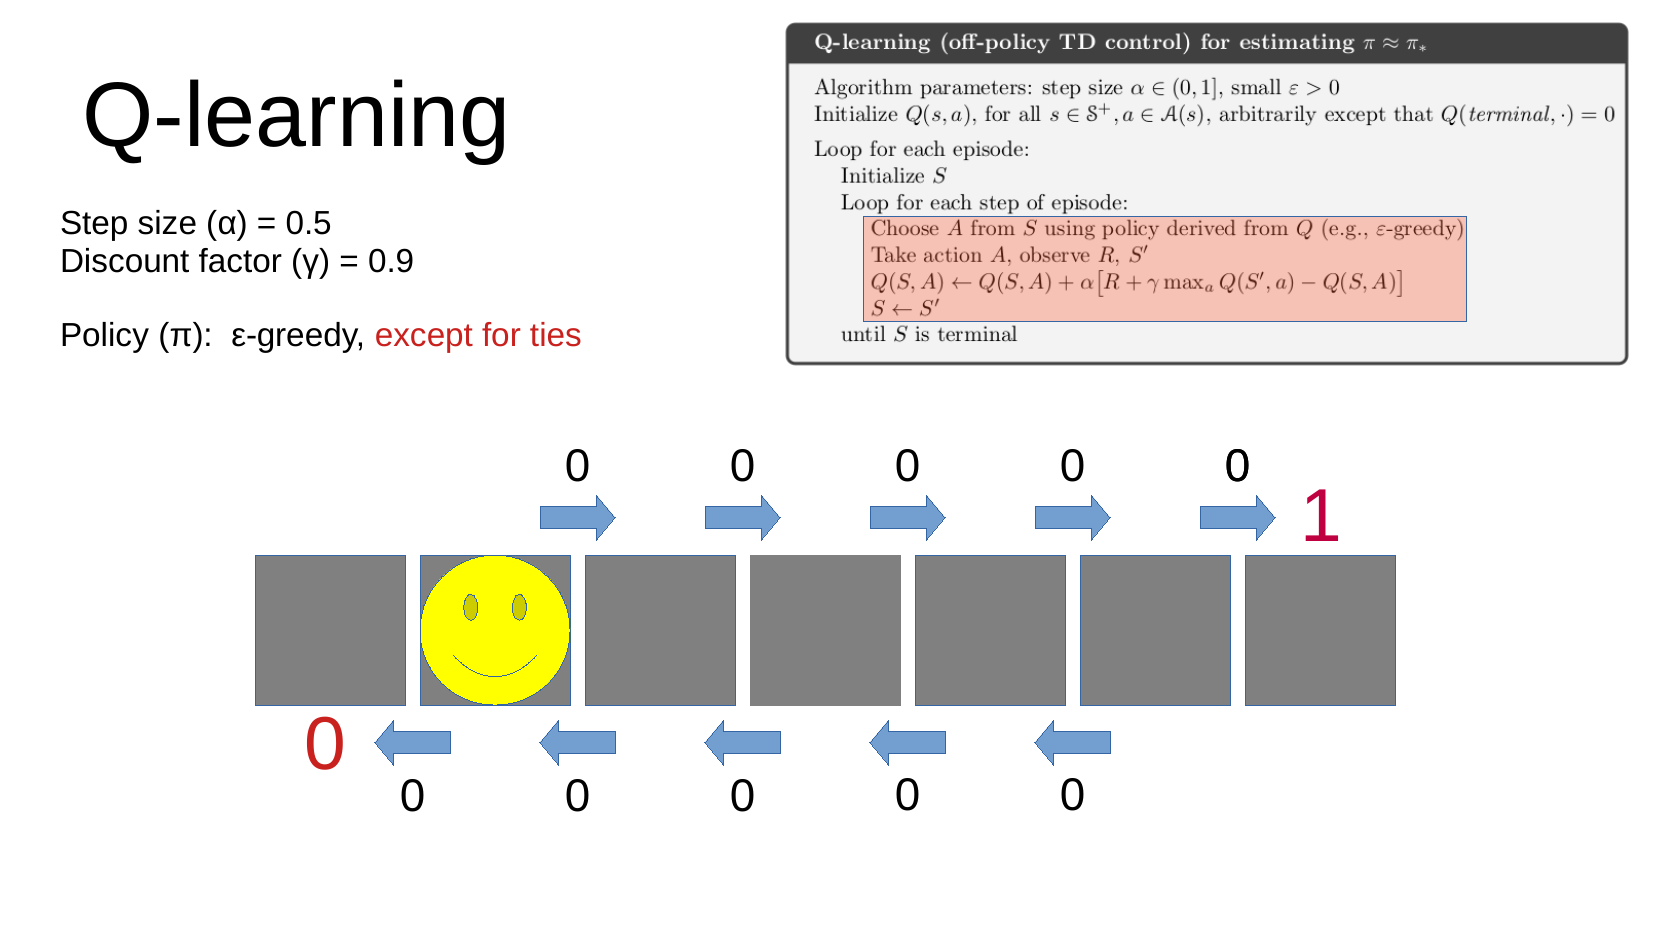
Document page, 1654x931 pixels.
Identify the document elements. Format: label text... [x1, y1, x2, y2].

title 0 [1020, 420, 1126, 511]
text_box [750, 555, 901, 706]
title 0 [273, 698, 379, 789]
text_box [379, 720, 451, 750]
title 0 [525, 420, 631, 511]
text_box [705, 511, 781, 541]
title Q-learning [82, 37, 773, 193]
title 1 [1268, 471, 1374, 561]
title 0 [855, 420, 961, 511]
text_box [863, 216, 1467, 322]
picture [773, 14, 1637, 376]
title 0 [855, 750, 961, 840]
title 0 [690, 420, 796, 511]
text_box [539, 720, 616, 750]
text_box [540, 511, 616, 541]
text_box [915, 555, 1066, 706]
title 0 [525, 750, 631, 841]
title 0 [1020, 750, 1126, 840]
text_box [1034, 720, 1111, 750]
text_box [869, 720, 946, 750]
text_box [704, 720, 781, 750]
text_box [585, 555, 736, 706]
text_box [1200, 511, 1268, 541]
title Step size (α) = 0.5 Discount factor (γ) = 0.9 Policy (π): ε-greedy, except for ties [60, 186, 616, 409]
title 0 [1185, 420, 1291, 511]
title 0 [690, 750, 796, 841]
text_box [1245, 555, 1396, 706]
text_box [1035, 511, 1111, 541]
text_box [255, 555, 406, 706]
text_box [1080, 555, 1231, 706]
text_box [420, 555, 571, 706]
text_box [870, 511, 946, 541]
title 0 [360, 750, 466, 841]
